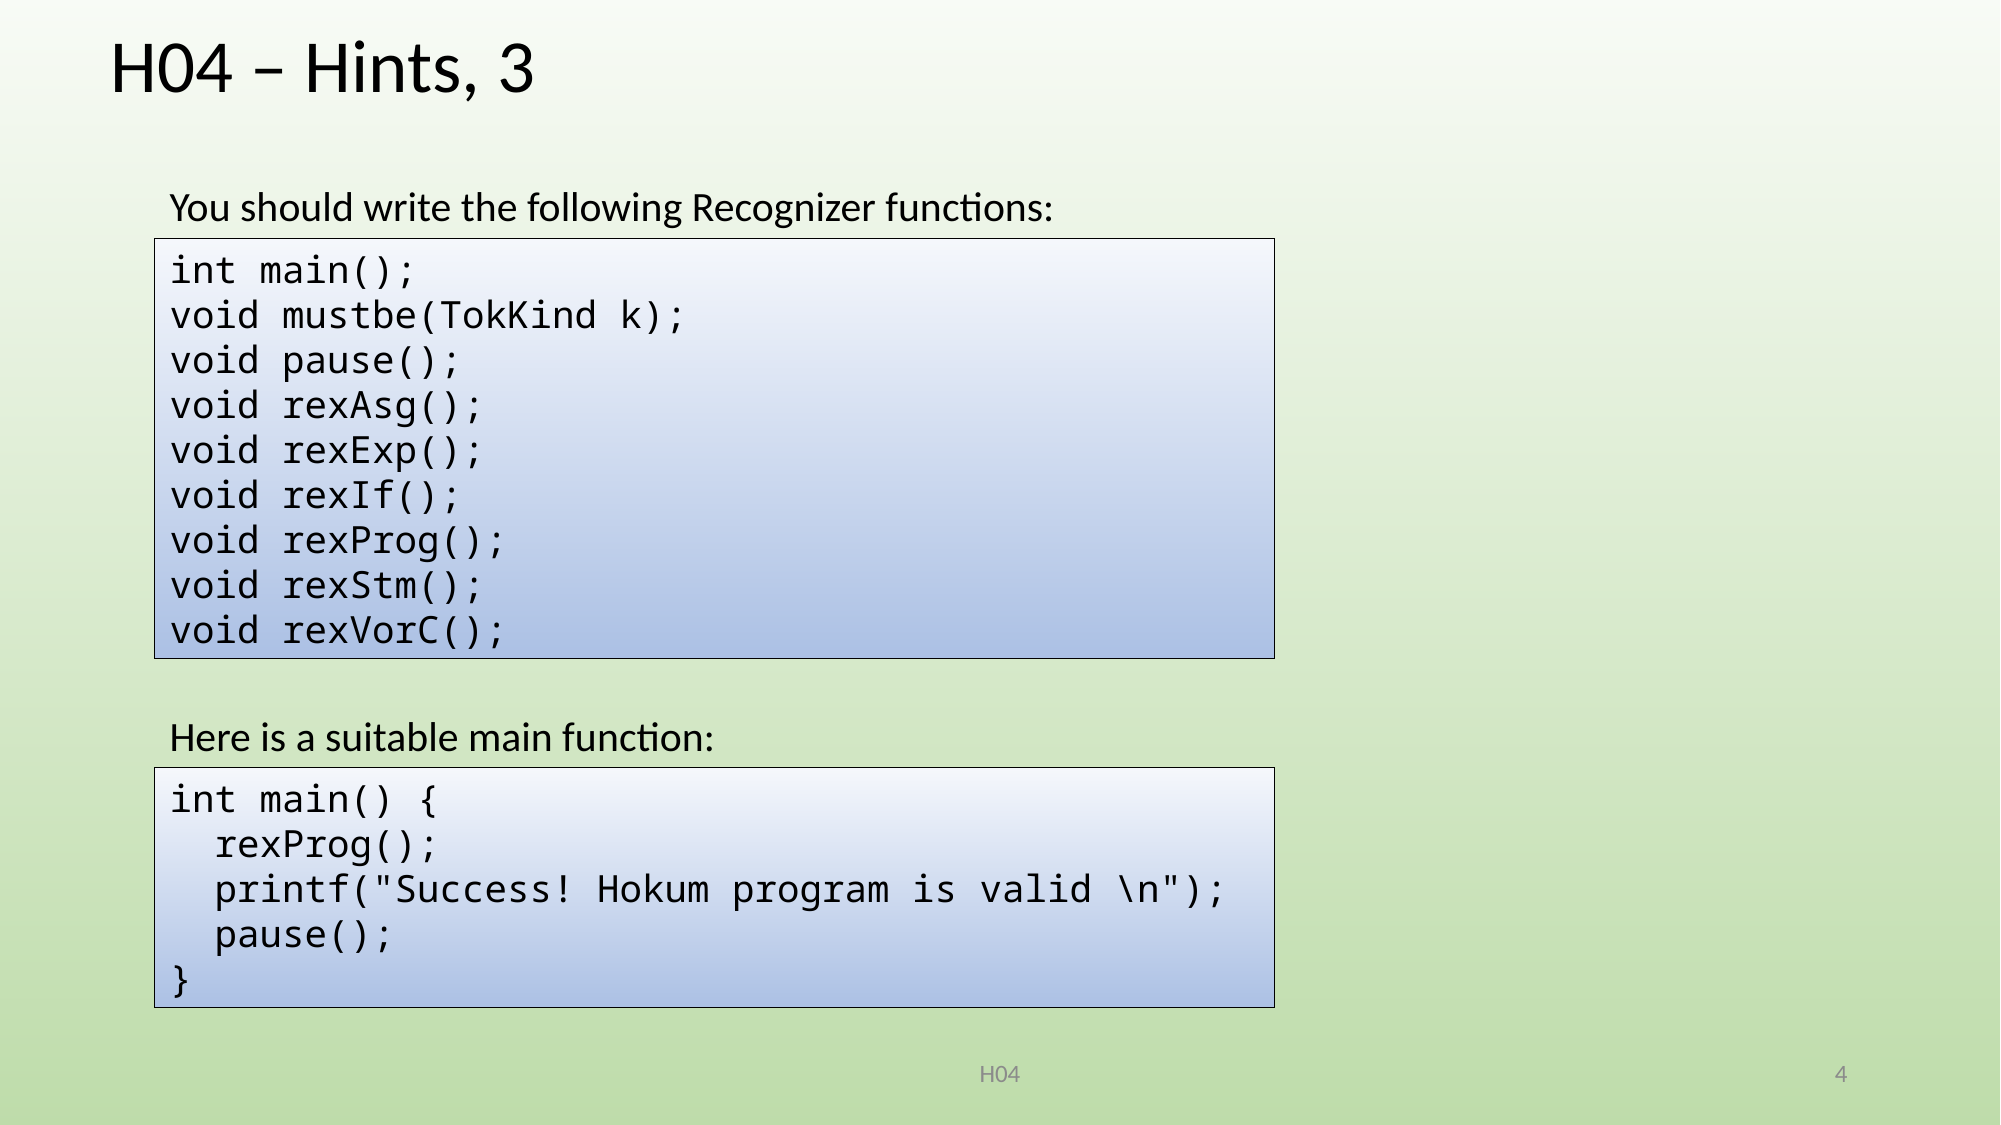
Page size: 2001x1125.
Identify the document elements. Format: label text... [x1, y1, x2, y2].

text_box You should write the following Recognizer functions: [154, 172, 1766, 238]
text_box int main() { rexProg(); printf("Success! Hokum program is valid \n"); pause(); } [154, 767, 1275, 1008]
text_box H04 – Hints, 3 [96, 10, 1804, 116]
slide_number <number> [1412, 1042, 1863, 1103]
footer H04 [662, 1042, 1338, 1103]
text_box Here is a suitable main function: [154, 701, 1275, 767]
text_box int main(); void mustbe(TokKind k); void pause(); void rexAsg(); void rexExp(); void rexIf(); void rexProg(); void rexStm(); void rexVorC(); [154, 238, 1275, 659]
